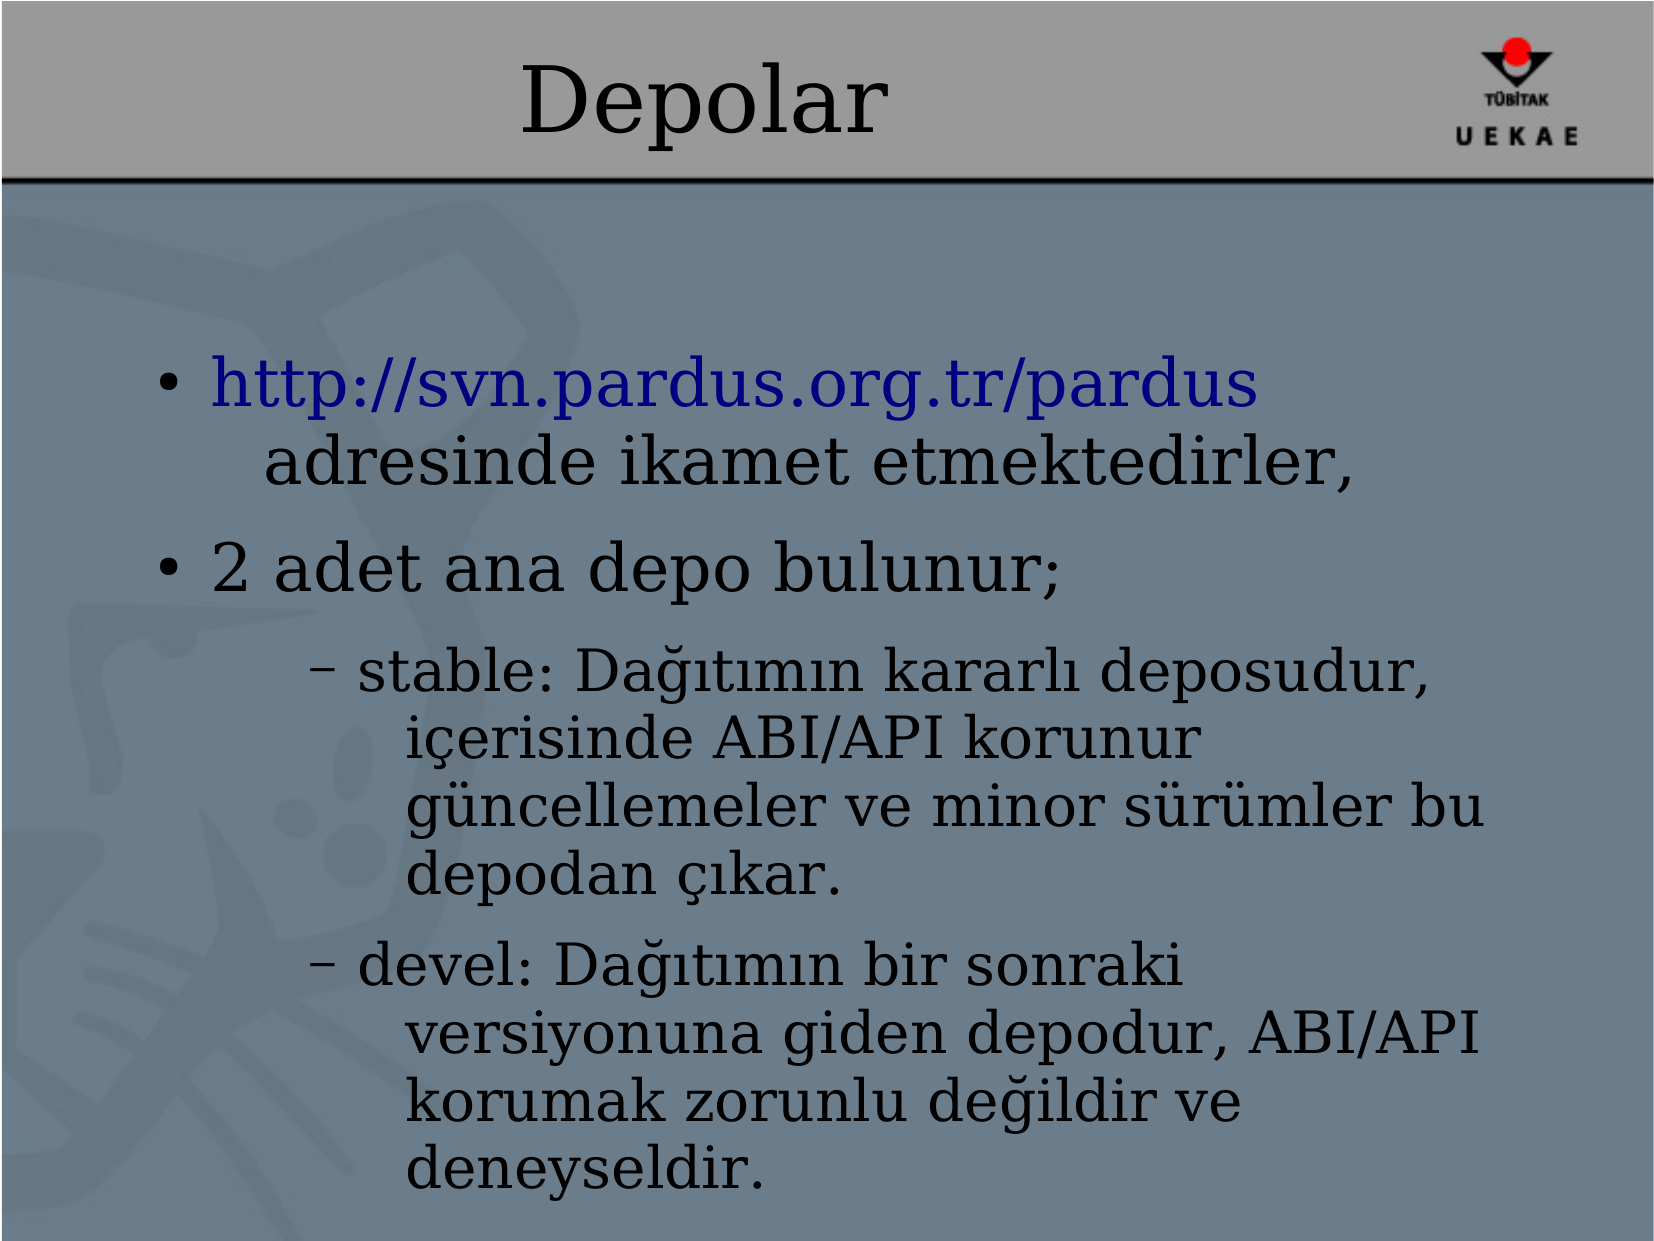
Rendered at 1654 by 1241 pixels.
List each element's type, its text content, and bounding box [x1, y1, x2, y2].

list http://svn.pardus.org.tr/pardus adresinde ikamet etmektedirler, 2 adet ana depo bulunur; stable: Dağıtımın kararlı deposudur, içerisinde ABI/API korunur güncellemeler ve minor sürümler bu depodan çıkar. devel: Dağıtımın bir sonraki versiyonuna giden depodur, ABI/API korumak zorunlu değildir ve deneyseldir. [121, 344, 1534, 1127]
picture [1, 1, 1654, 1241]
title Depolar [0, 0, 1410, 204]
